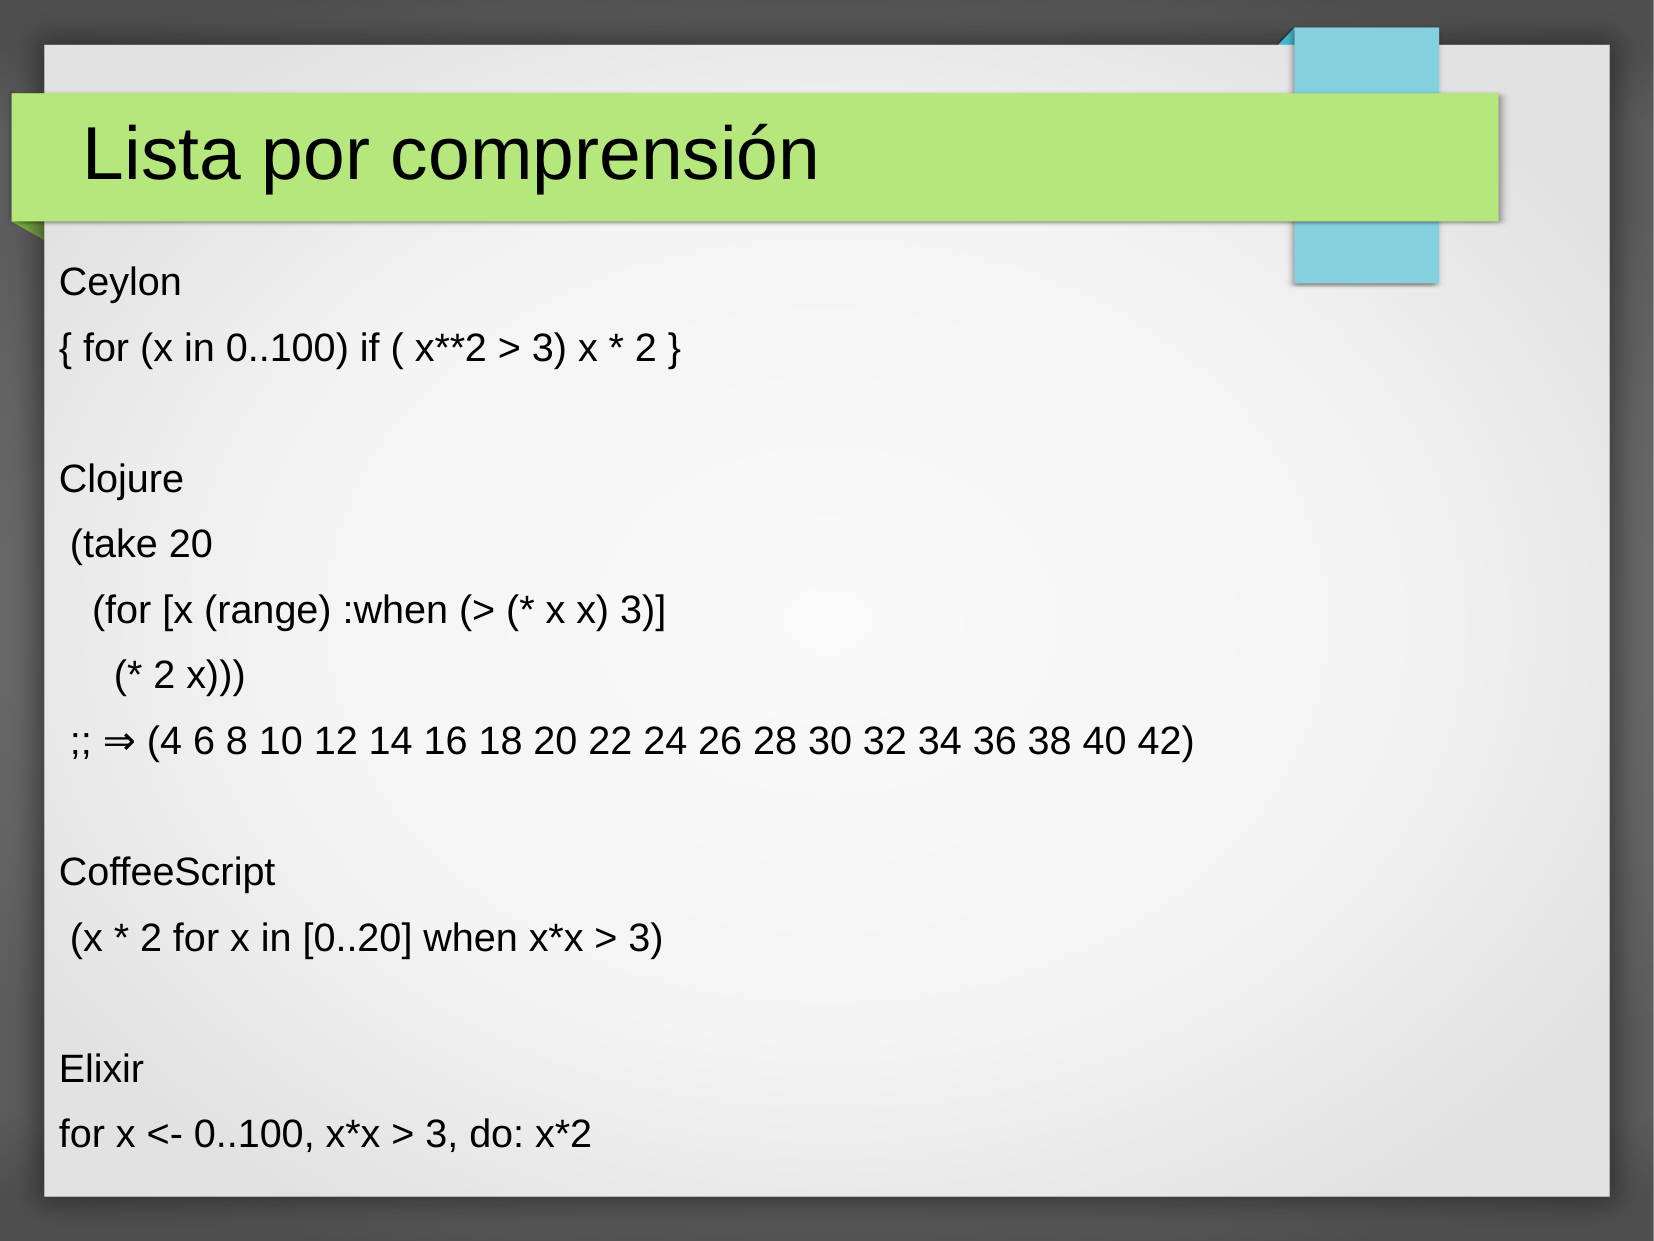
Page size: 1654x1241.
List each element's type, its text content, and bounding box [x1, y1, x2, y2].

title Lista por comprensión [82, 94, 1264, 213]
picture [0, 0, 1654, 1241]
list Ceylon { for (x in 0..100) if ( x**2 > 3) x * 2 } Clojure (take 20 (for [x (range) :when (> (* x x) 3)] (* 2 x))) ;; ⇒ (4 6 8 10 12 14 16 18 20 22 24 26 28 30 32 34 36 38 40 42) CoffeeScript (x * 2 for x in [0..20] when x*x > 3) Elixir for x <- 0..100, x*x > 3, do: x*2 [59, 259, 1548, 1158]
